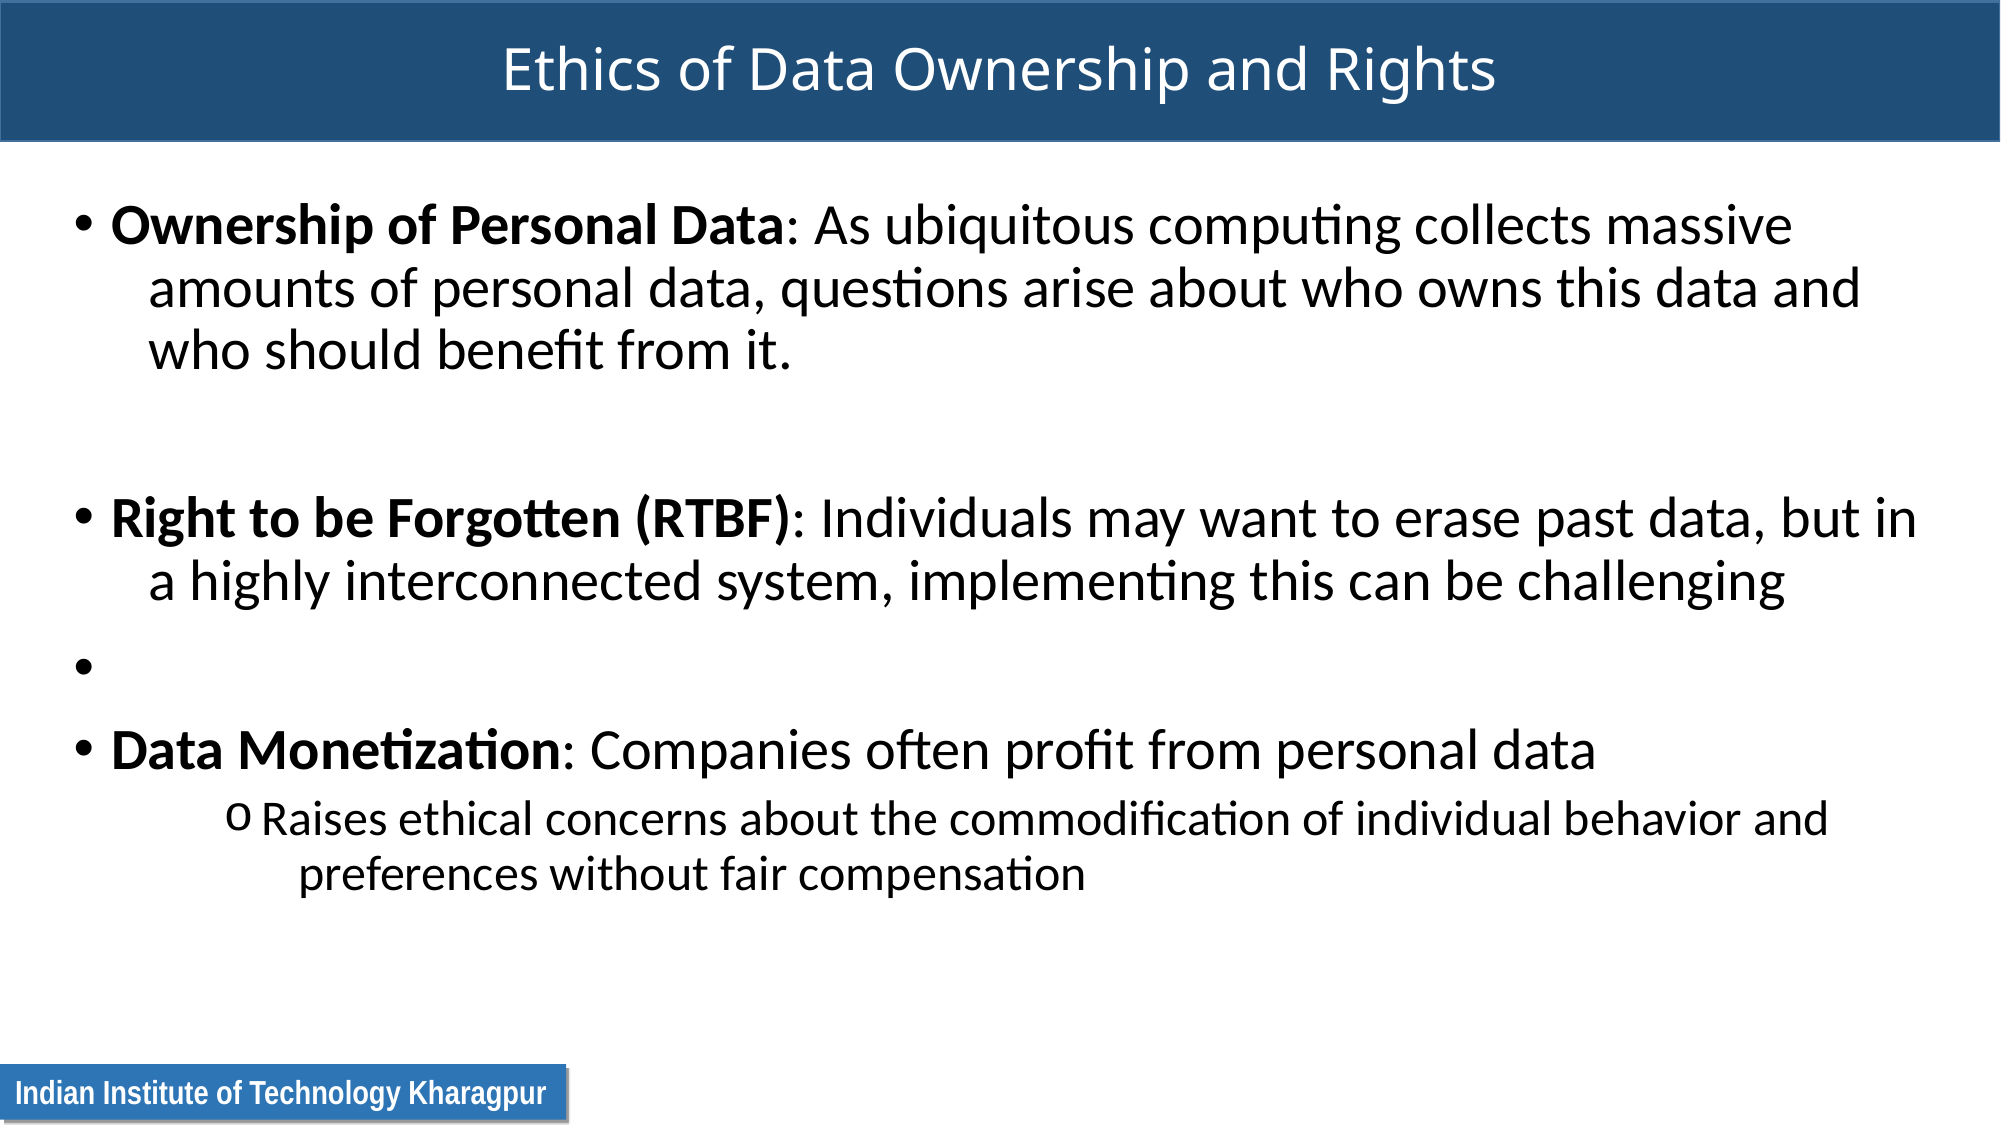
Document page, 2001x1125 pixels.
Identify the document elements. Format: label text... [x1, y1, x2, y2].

title Ethics of Data Ownership and Rights [0, 1, 2000, 141]
list Ownership of Personal Data: As ubiquitous computing collects massive amounts of personal data, questions arise about who owns this data and who should benefit from it. Right to be Forgotten (RTBF): Individuals may want to erase past data, but in a highly interconnected system, implementing this can be challenging Data Monetization: Companies often profit from personal data Raises ethical concerns about the commodification of individual behavior and preferences without fair compensation [58, 186, 1954, 1065]
